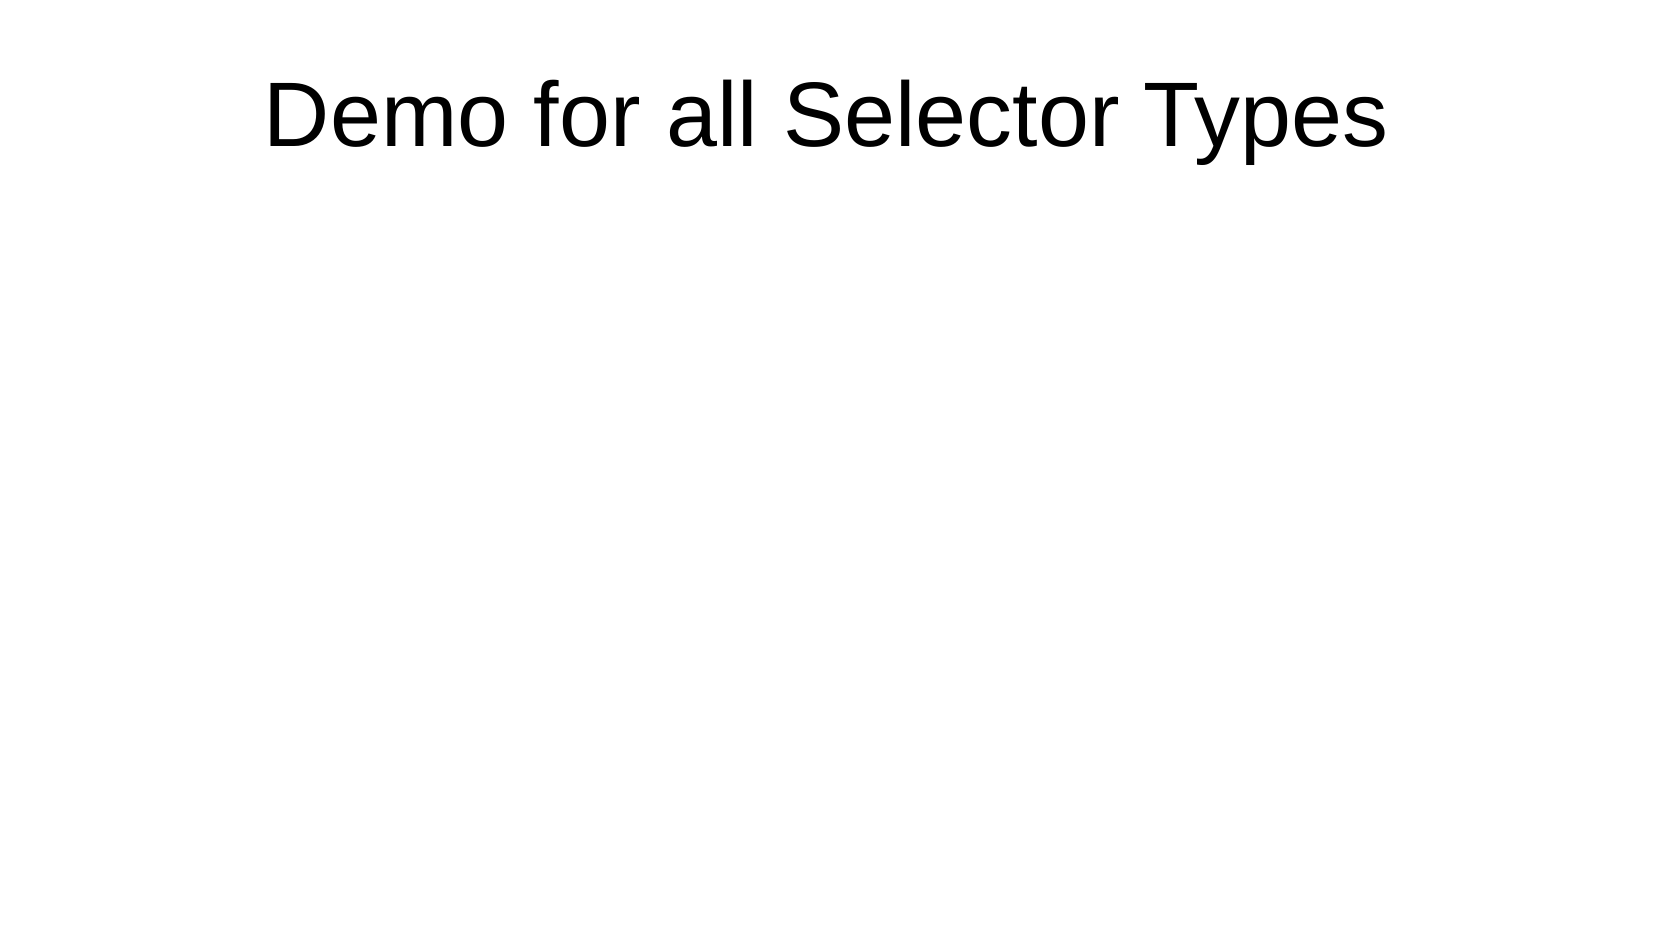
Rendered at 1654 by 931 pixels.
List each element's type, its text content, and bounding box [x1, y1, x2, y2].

title Demo for all Selector Types [82, 37, 1571, 193]
